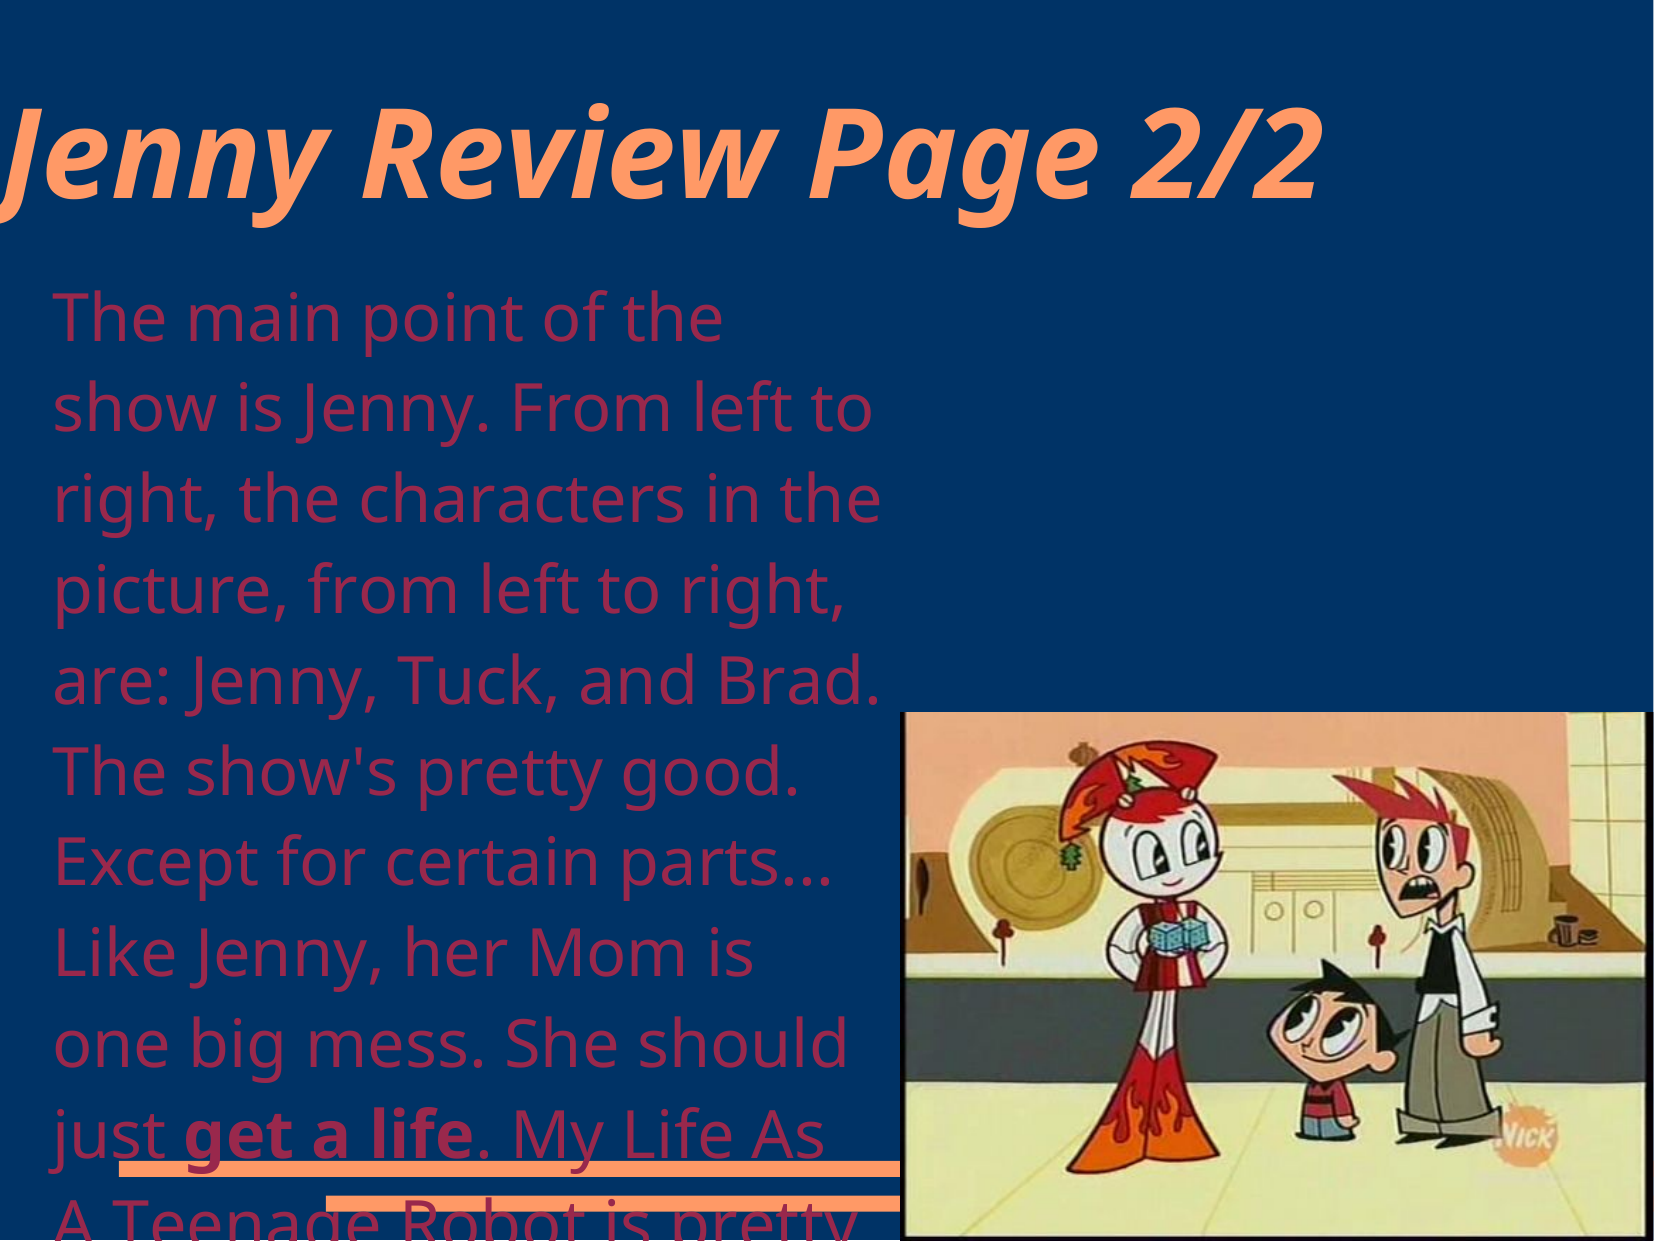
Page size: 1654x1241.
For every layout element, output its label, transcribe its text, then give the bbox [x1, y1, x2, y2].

text_box The main point of the show is Jenny. From left to right, the characters in the picture, from left to right, are: Jenny, Tuck, and Brad. The show's pretty good. Except for certain parts... Like Jenny, her Mom is one big mess. She should just get a life. My Life As A Teenage Robot is pretty good... Please wait to see the results, that is, if you dare! [37, 262, 901, 1241]
picture [901, 712, 1654, 1241]
title Jenny Review Page 2/2 [0, 0, 1654, 301]
